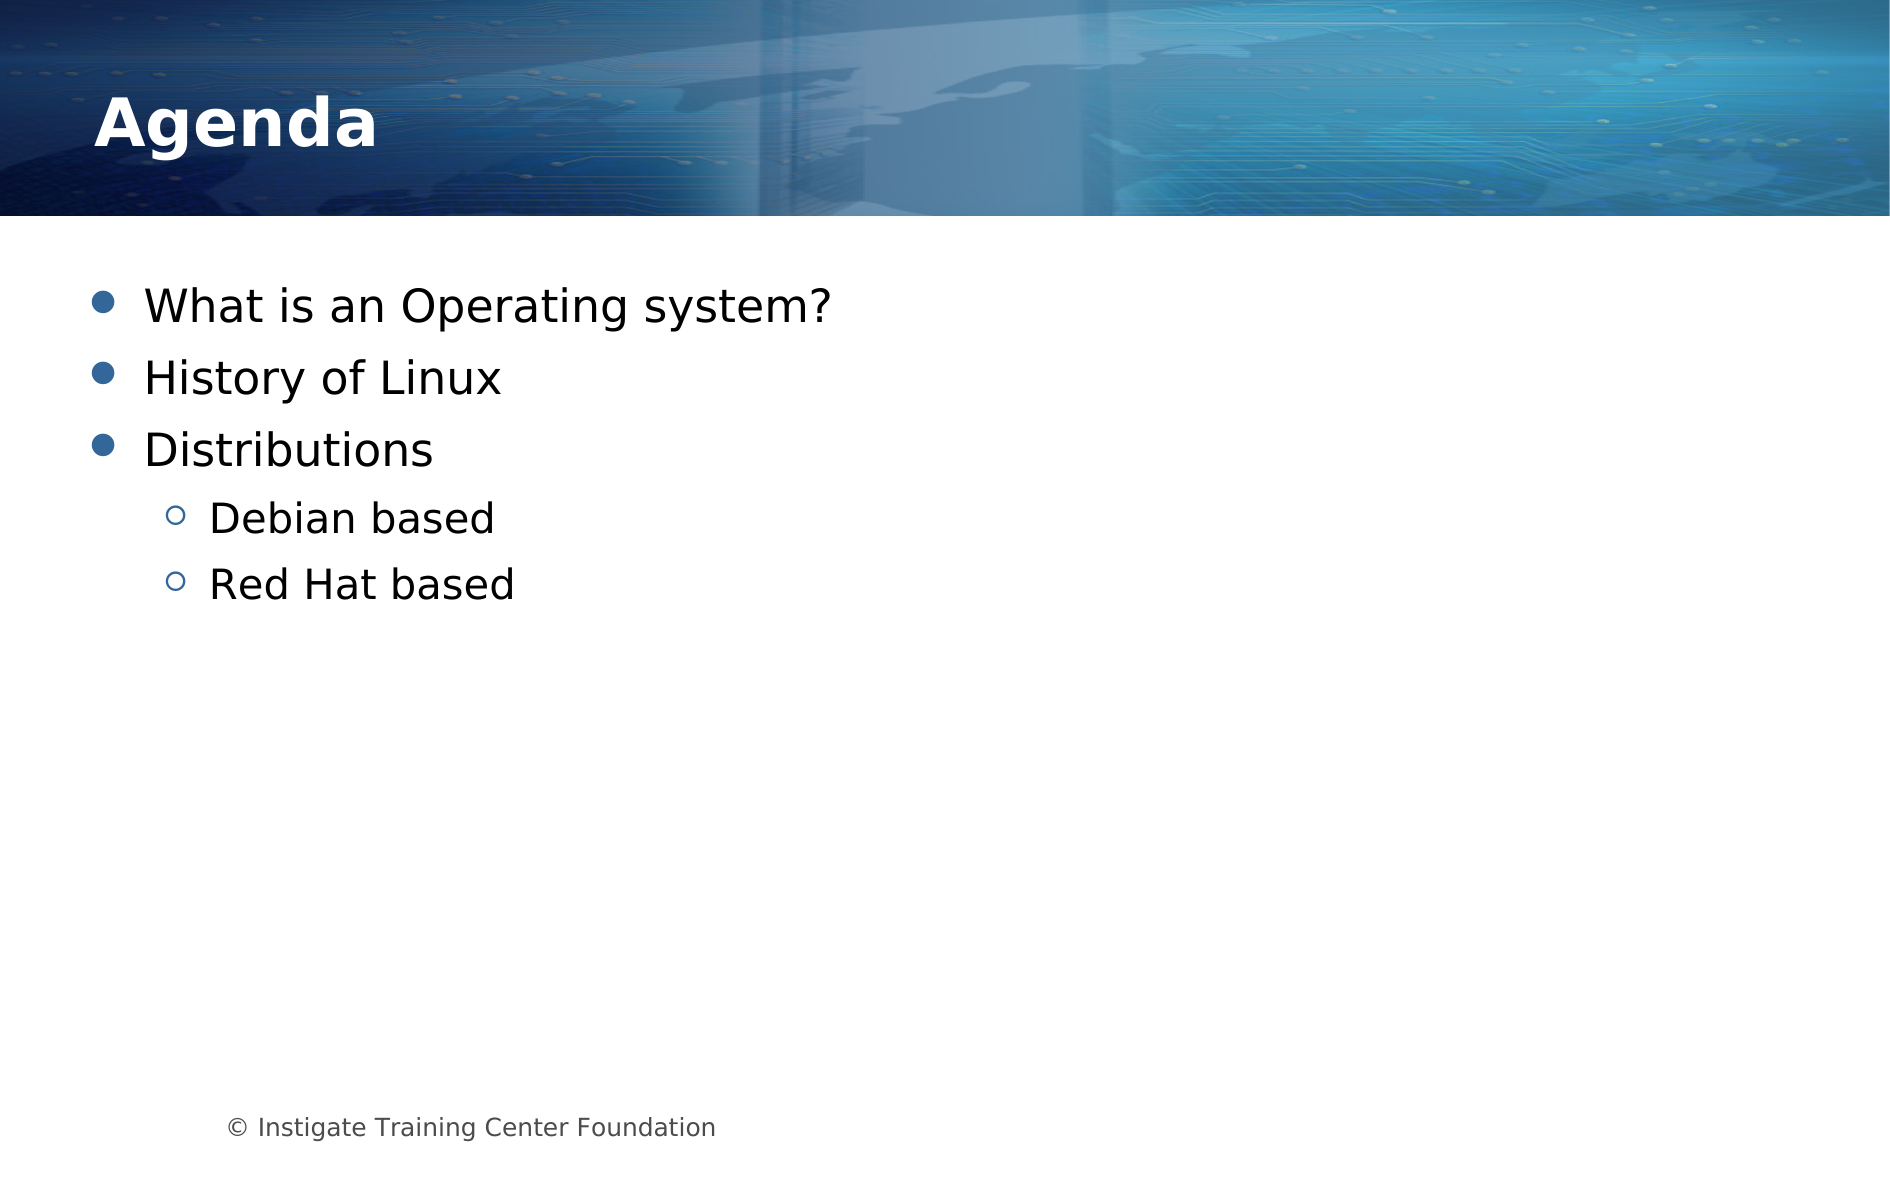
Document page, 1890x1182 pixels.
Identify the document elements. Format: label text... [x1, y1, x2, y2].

picture [0, 0, 1890, 216]
title Agenda [94, 47, 1793, 217]
list What is an Operating system? History of Linux Distributions Debian based Red Hat based [88, 280, 1838, 1106]
